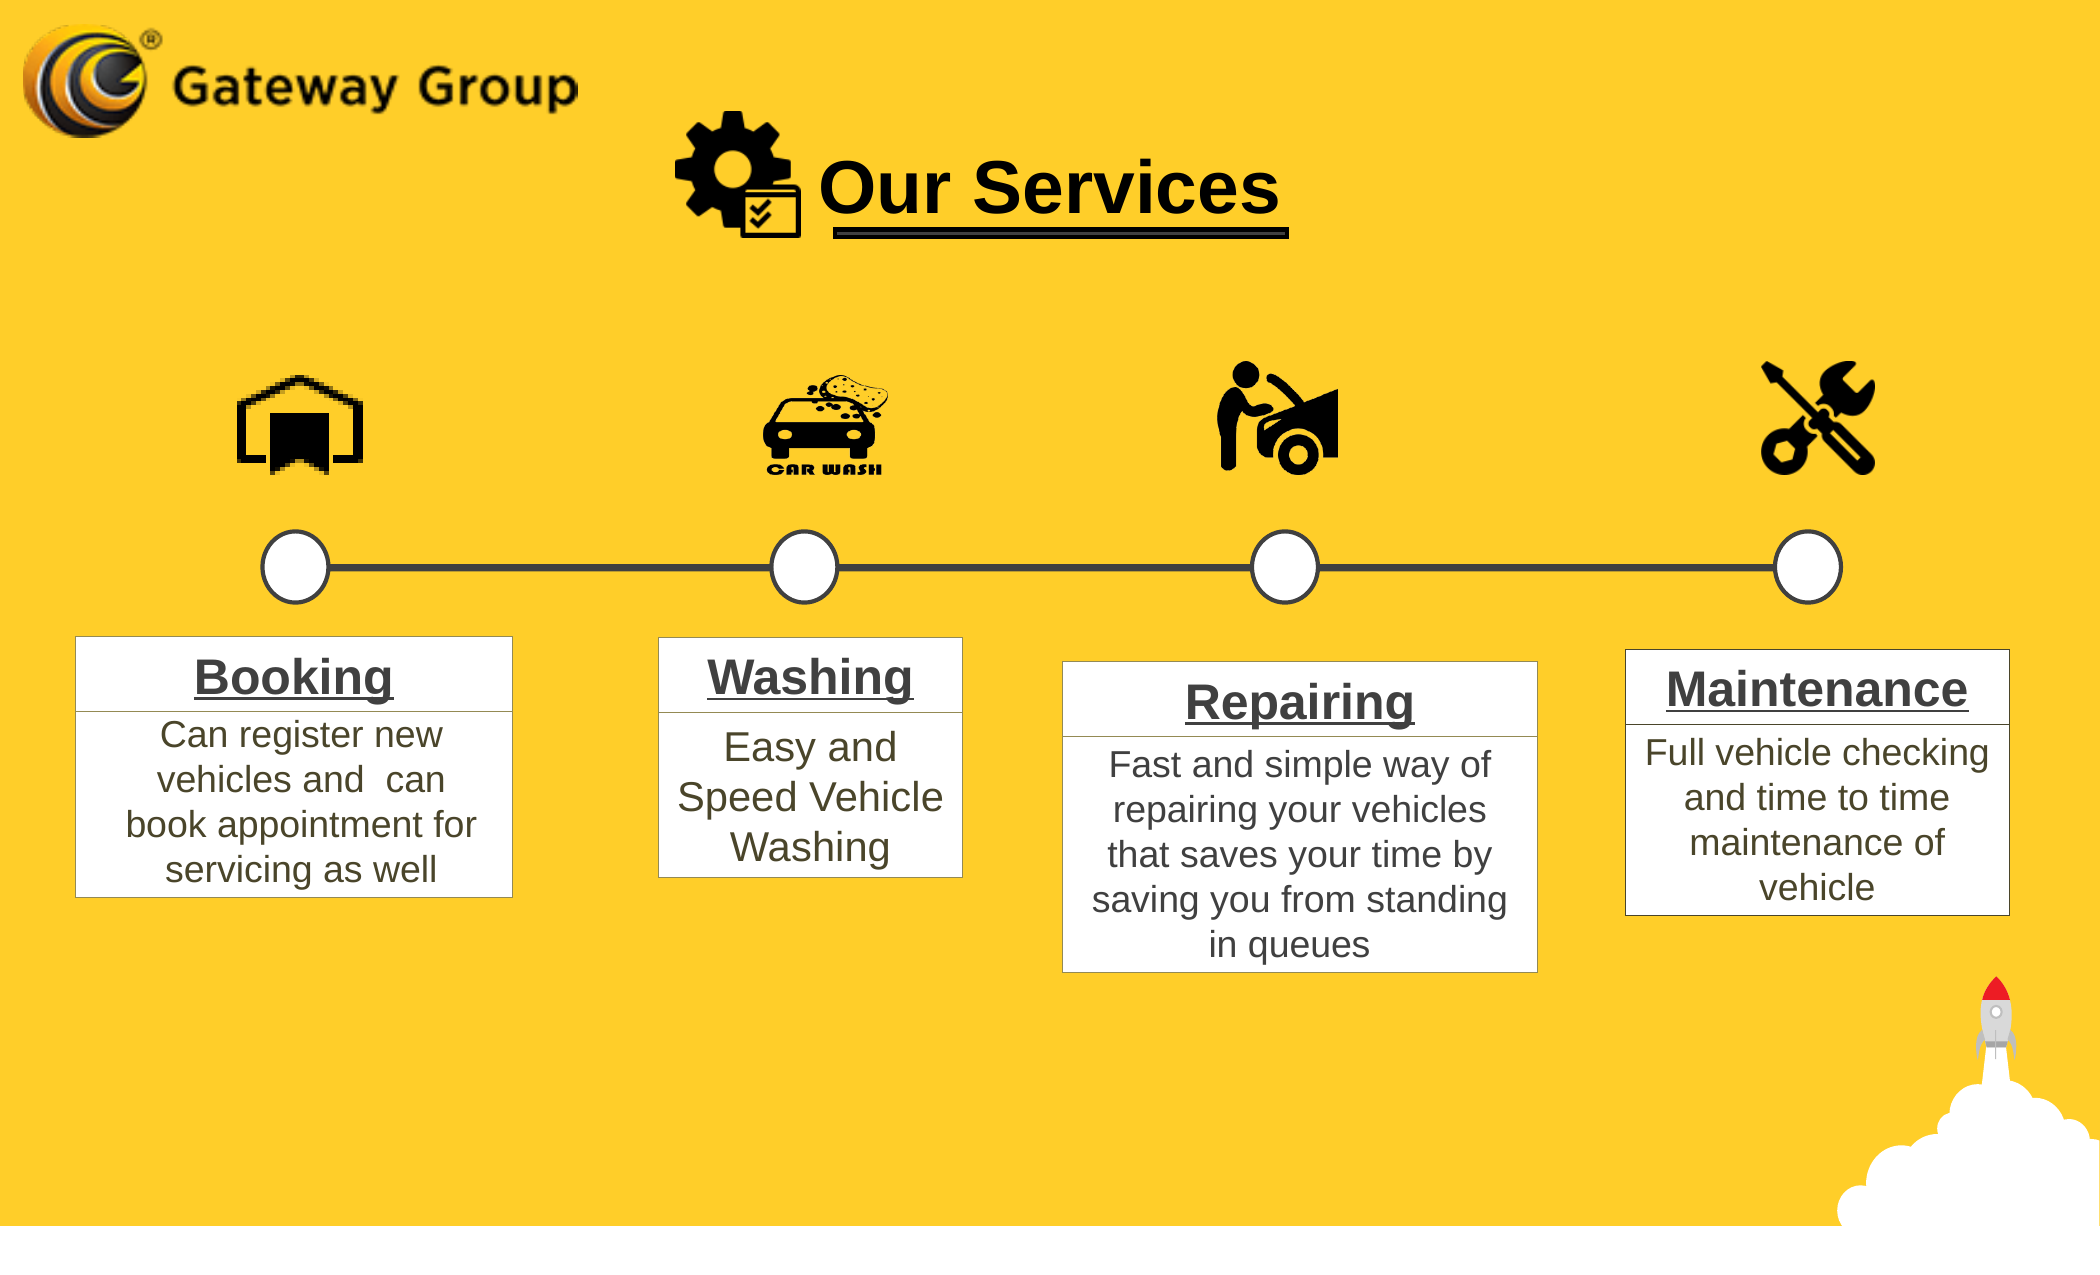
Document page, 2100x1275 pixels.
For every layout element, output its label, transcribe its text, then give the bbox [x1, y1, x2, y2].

picture [763, 375, 888, 475]
text_box Booking [75, 636, 513, 712]
text_box [262, 531, 1841, 603]
picture [237, 375, 363, 475]
text_box Full vehicle checking and time to time maintenance of vehicle [1625, 725, 2010, 916]
text_box Washing [658, 637, 963, 713]
text_box Easy and Speed Vehicle Washing [658, 713, 963, 878]
text_box Maintenance [1625, 649, 2010, 725]
picture [23, 24, 578, 138]
text_box Our Services [0, 112, 2100, 256]
text_box Repairing [1062, 661, 1538, 737]
picture [1217, 361, 1338, 475]
picture [1761, 361, 1875, 475]
picture [675, 111, 801, 238]
text_box Can register new vehicles and can book appointment for servicing as well [75, 712, 513, 898]
text_box [835, 229, 1288, 237]
text_box Fast and simple way of repairing your vehicles that saves your time by saving you from standing in queues [1062, 737, 1538, 973]
